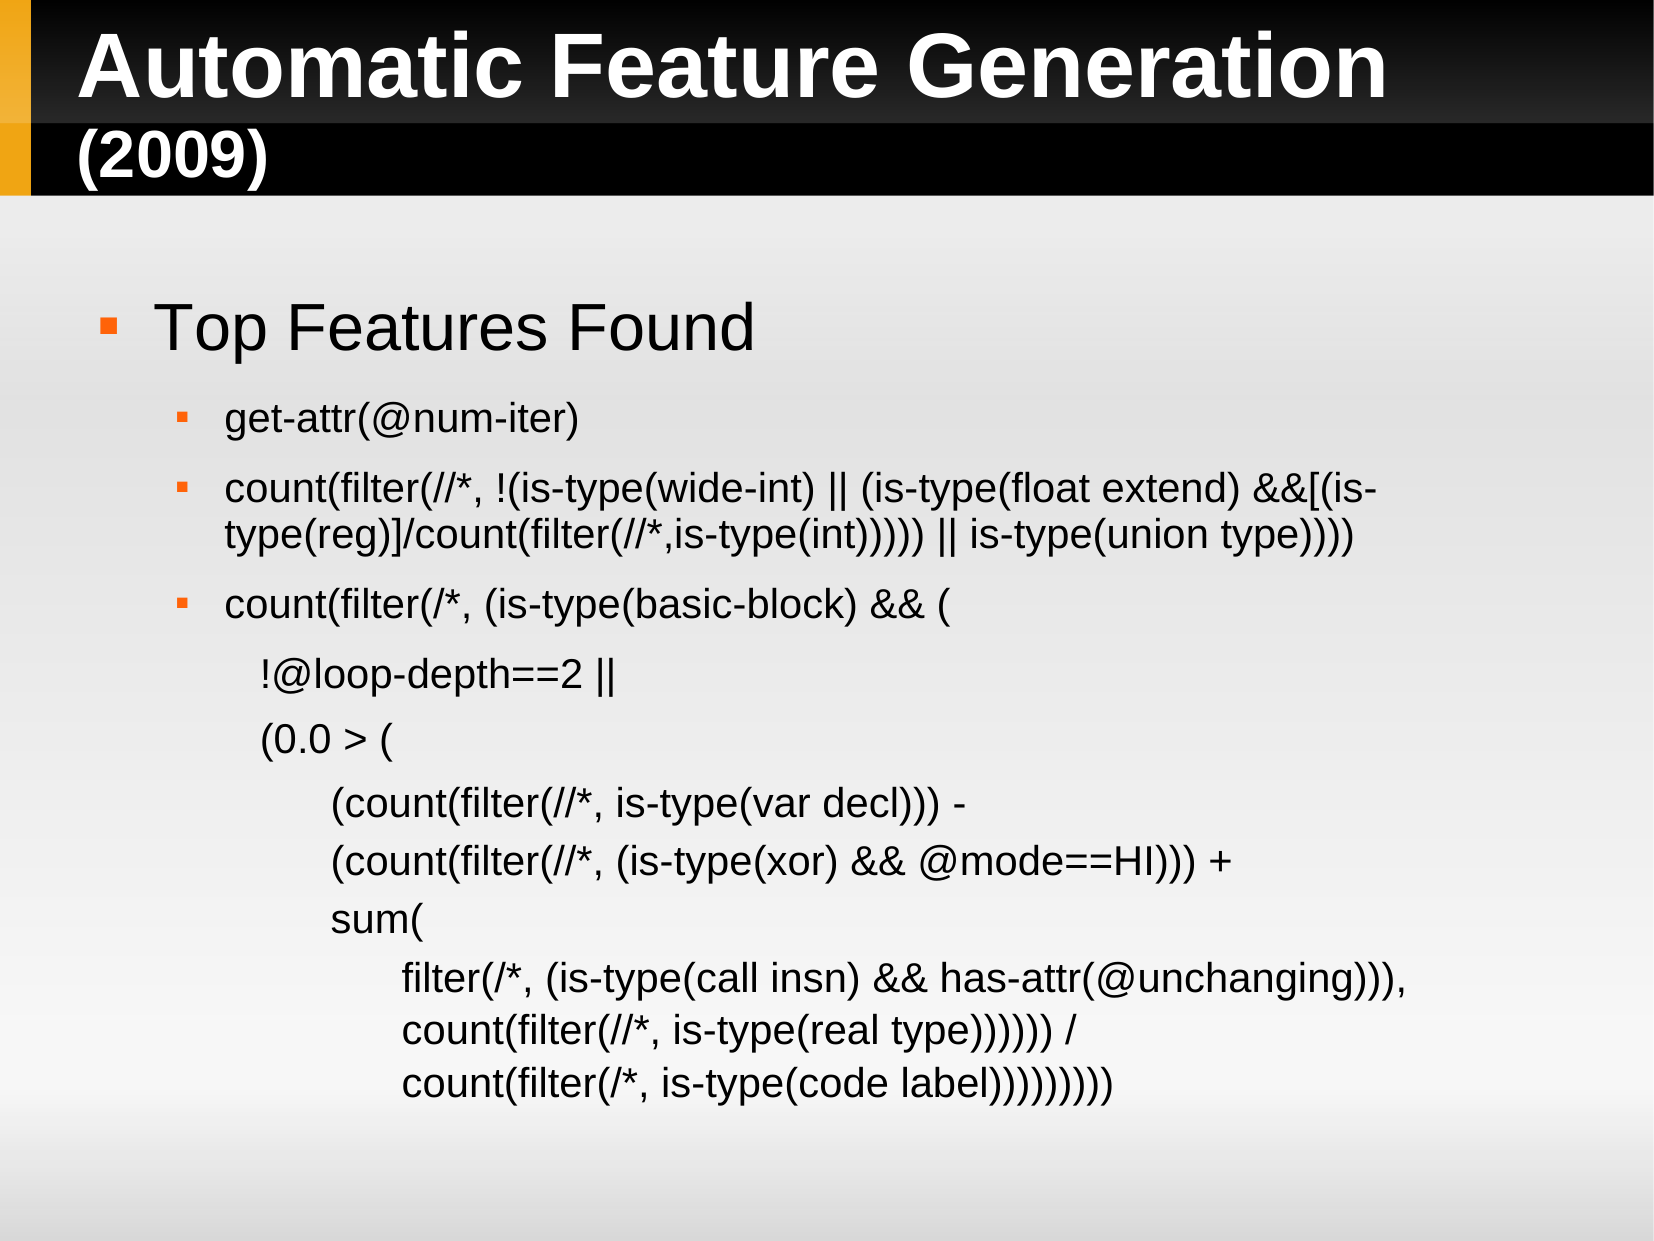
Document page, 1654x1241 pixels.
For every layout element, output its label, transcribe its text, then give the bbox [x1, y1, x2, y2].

list Top Features Found get-attr(@num-iter) count(filter(//*, !(is-type(wide-int) || (is-type(float extend) &&[(is-type(reg)]/count(filter(//*,is-type(int))))) || is-type(union type)))) count(filter(/*, (is-type(basic-block) && ( !@loop-depth==2 || (0.0 > ( (count(filter(//*, is-type(var decl))) - (count(filter(//*, (is-type(xor) && @mode==HI))) + sum( filter(/*, (is-type(call insn) && has-attr(@unchanging))), count(filter(//*, is-type(real type)))))) / count(filter(/*, is-type(code label))))))))) [82, 290, 1571, 1181]
picture [0, 0, 1654, 1241]
title Automatic Feature Generation (2009) [76, 0, 1565, 208]
